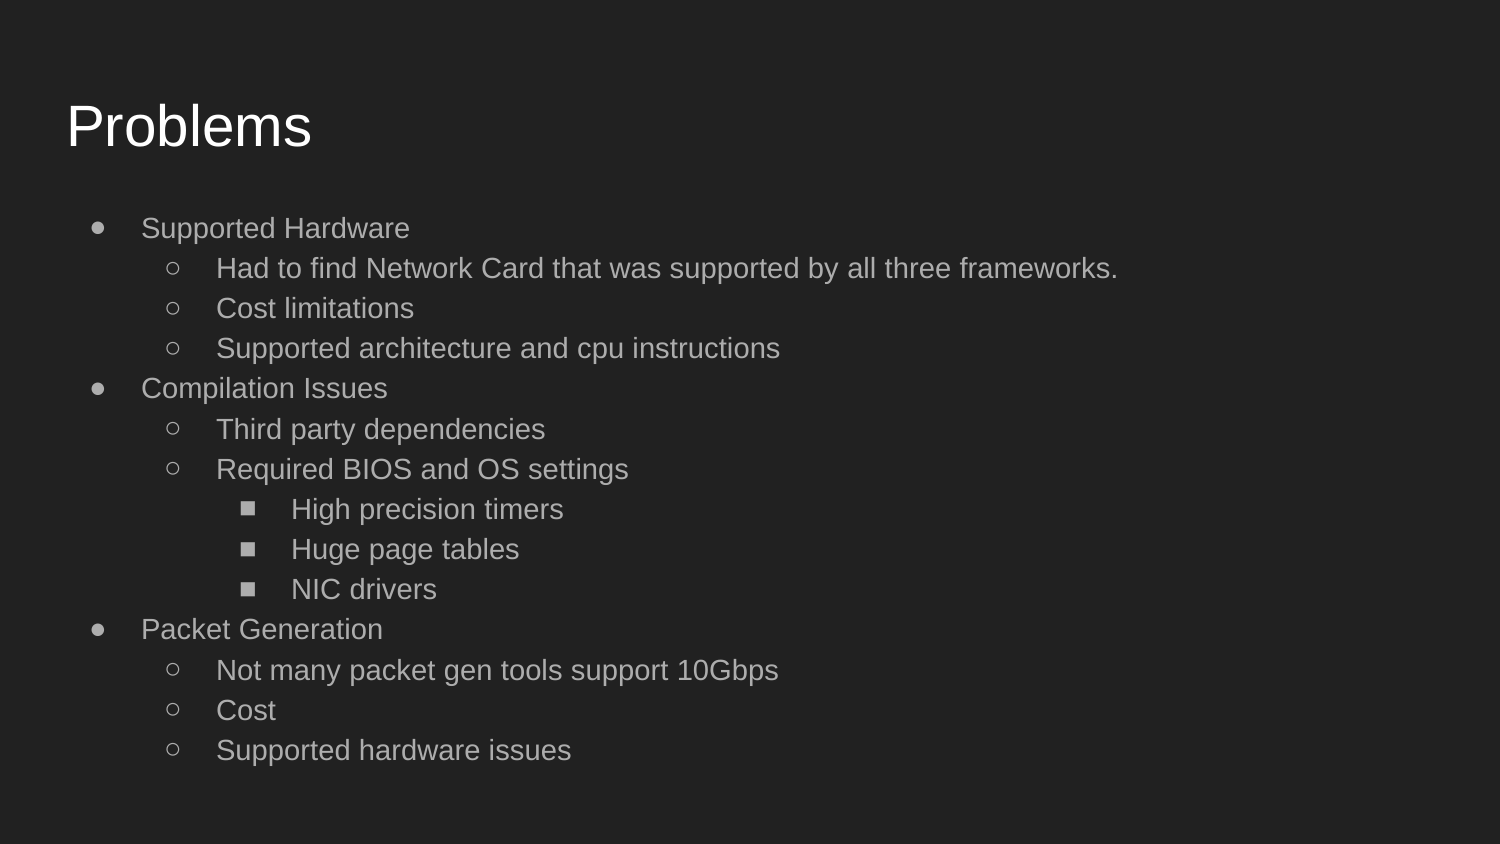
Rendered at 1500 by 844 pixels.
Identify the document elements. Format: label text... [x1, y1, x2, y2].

title Problems [51, 72, 1449, 167]
list Supported Hardware Had to find Network Card that was supported by all three frameworks. Cost limitations Supported architecture and cpu instructions Compilation Issues Third party dependencies Required BIOS and OS settings High precision timers Huge page tables NIC drivers Packet Generation Not many packet gen tools support 10Gbps Cost Supported hardware issues [51, 189, 1449, 750]
